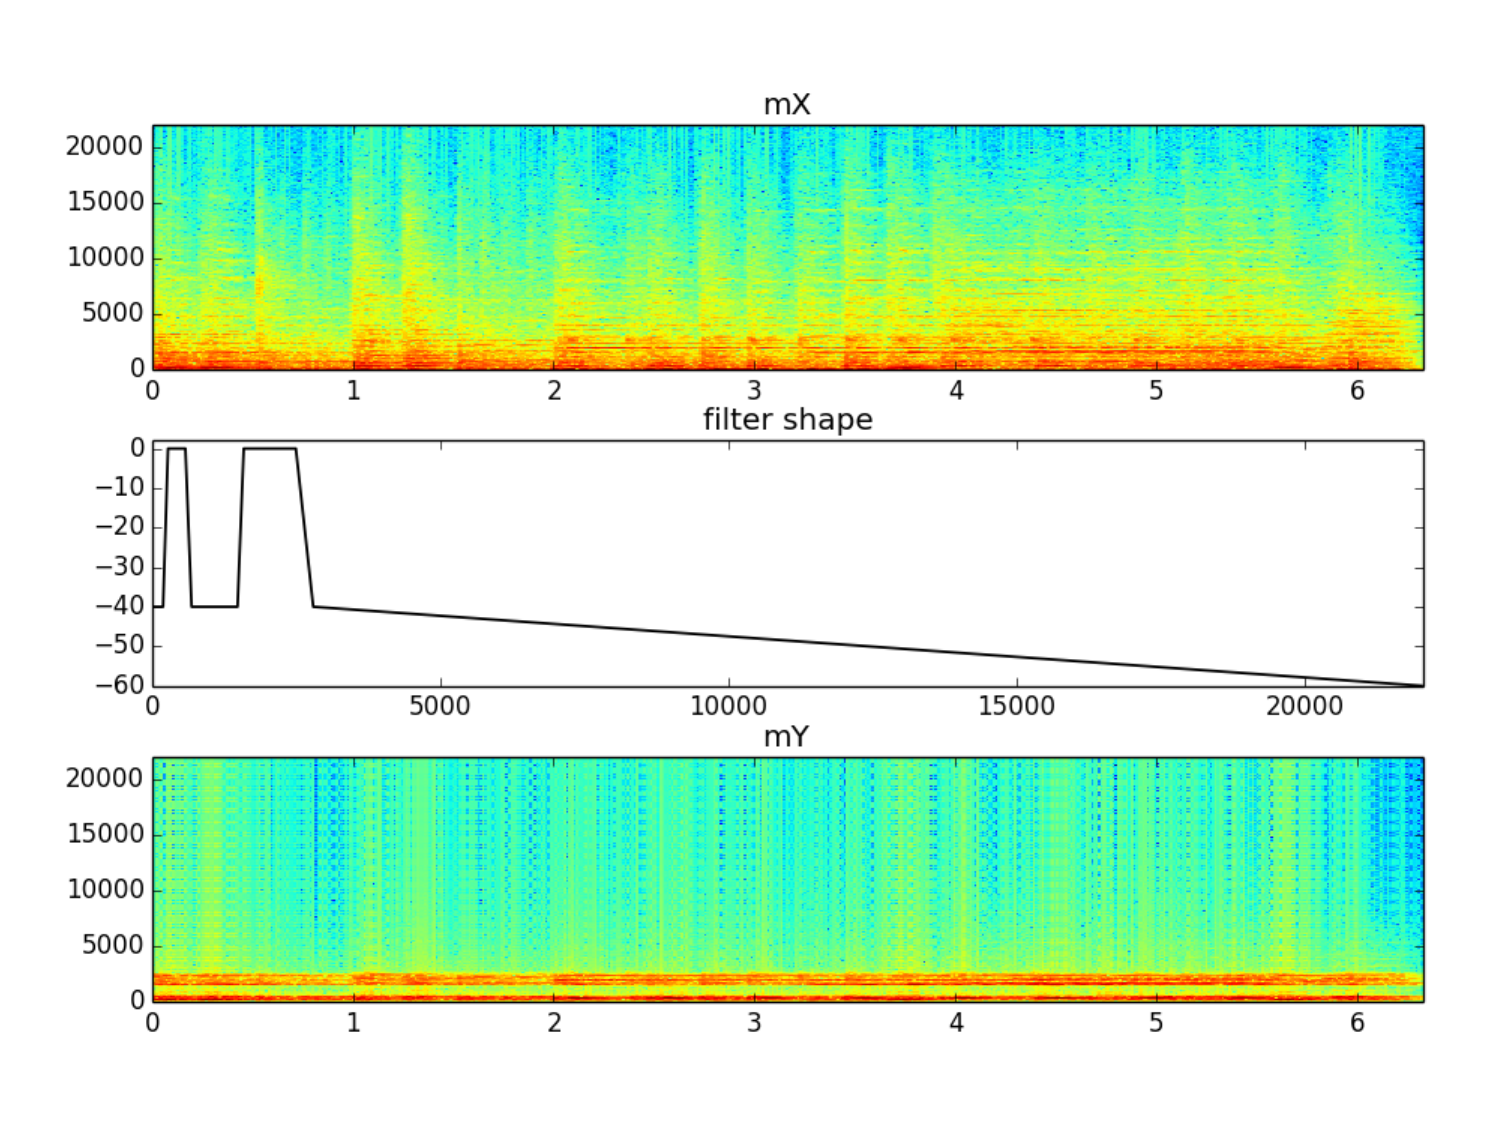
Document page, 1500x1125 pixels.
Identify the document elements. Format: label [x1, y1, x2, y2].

picture [37, 65, 1470, 1071]
